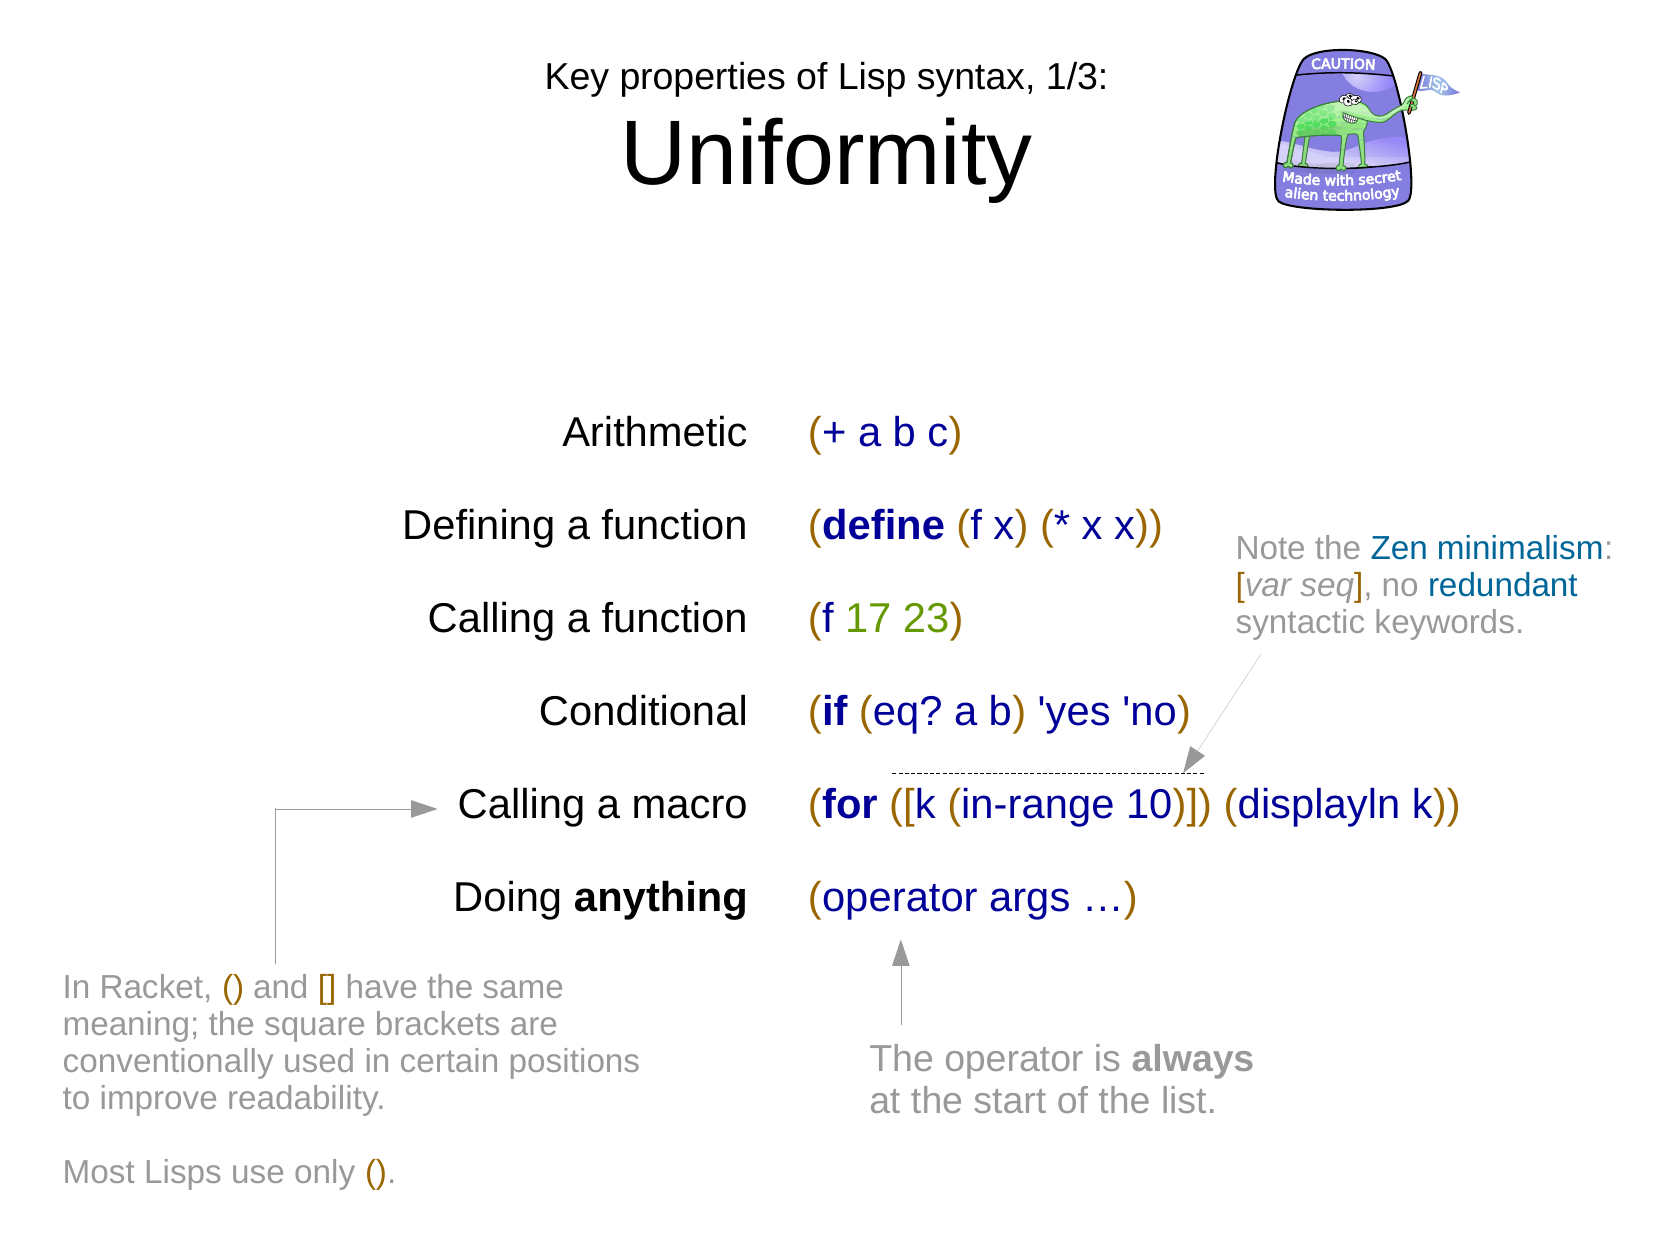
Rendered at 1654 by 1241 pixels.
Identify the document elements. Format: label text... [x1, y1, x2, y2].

text_box (+ a b c) (define (f x) (* x x)) (f 17 23) (if (eq? a b) 'yes 'no) (for ([k (in-range 10)]) (displayln k)) (operator args …) [793, 401, 1490, 934]
text_box Note the Zen minimalism: [var seq], no redundant syntactic keywords. [1220, 522, 1633, 650]
text_box The operator is always at the start of the list. [854, 1029, 1270, 1129]
text_box Key properties of Lisp syntax, 1/3: [529, 48, 1124, 106]
picture [1271, 46, 1463, 214]
title Uniformity [82, 49, 1571, 257]
text_box In Racket, () and [] have the same meaning; the square brackets are conventionally used in certain positions to improve readability. Most Lisps use only (). [47, 960, 657, 1201]
text_box Arithmetic Defining a function Calling a function Conditional Calling a macro Doing anything [66, 401, 763, 934]
